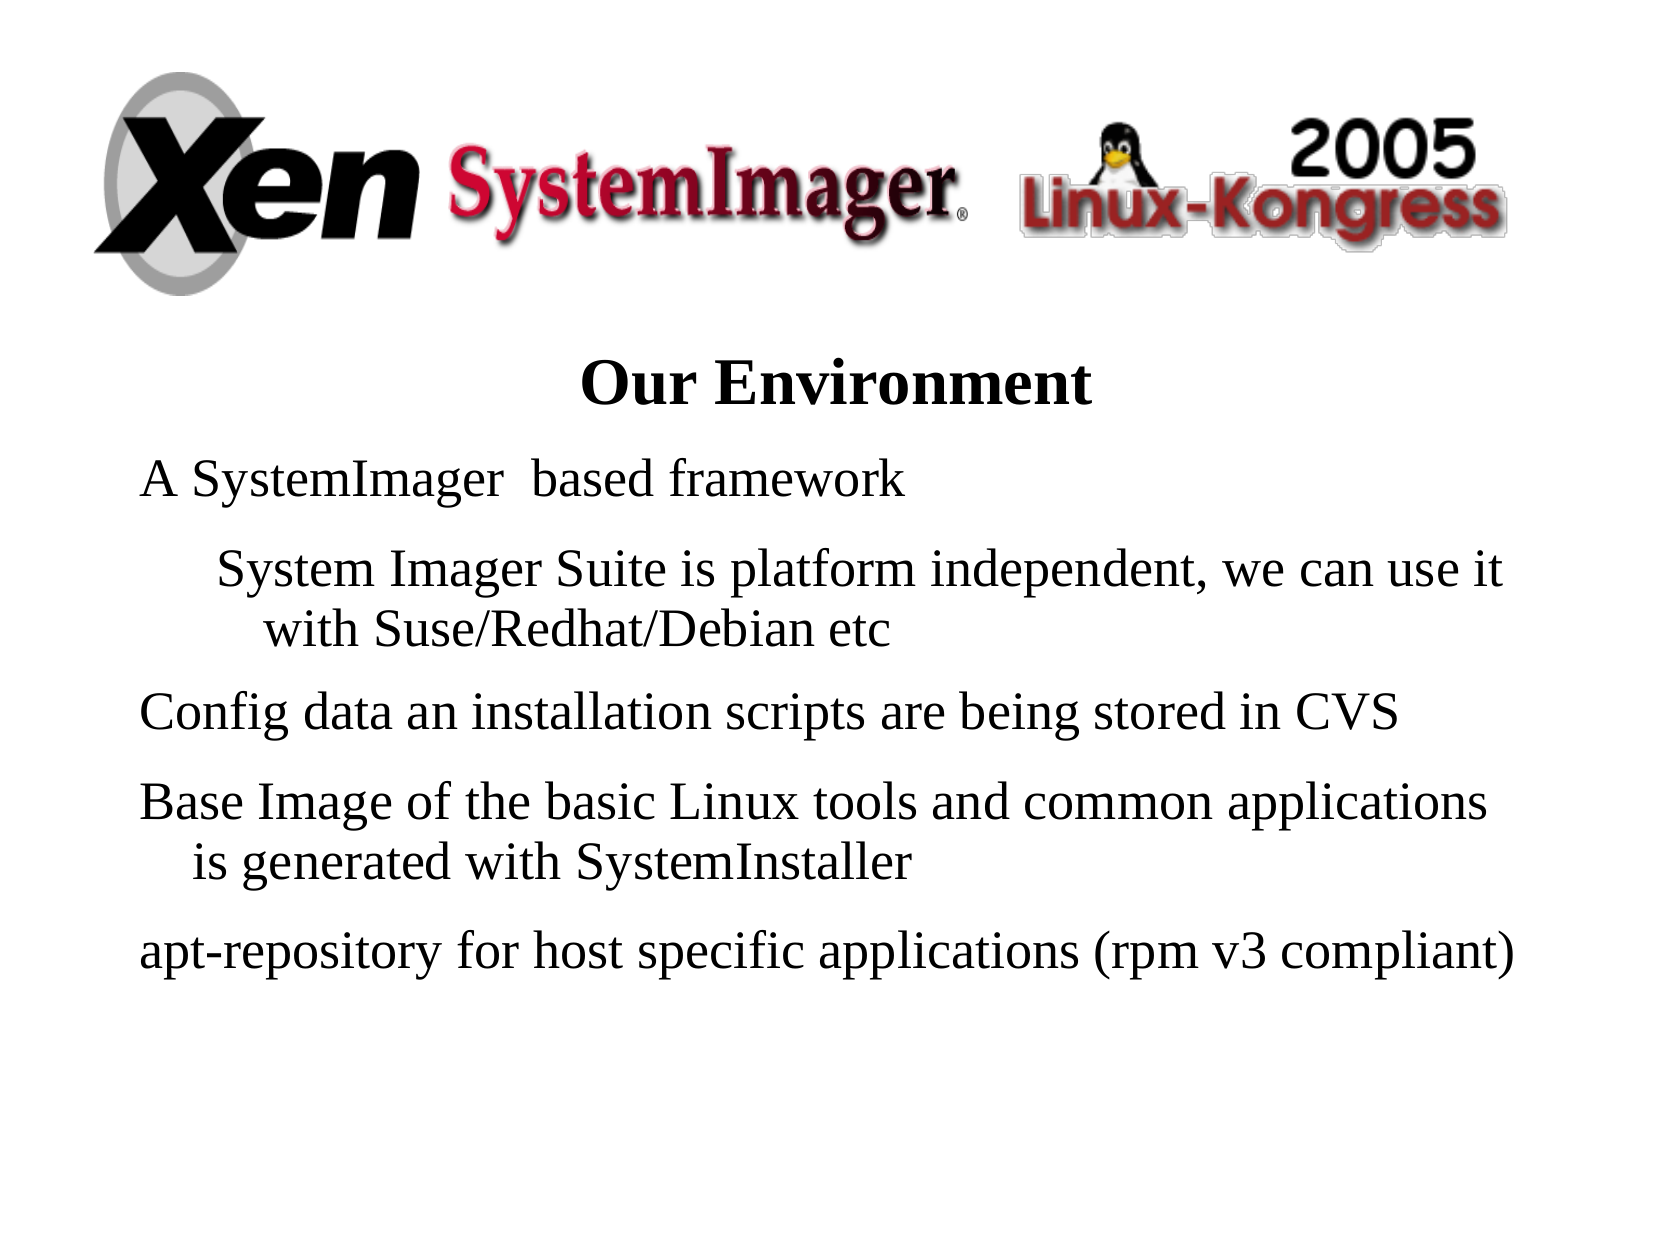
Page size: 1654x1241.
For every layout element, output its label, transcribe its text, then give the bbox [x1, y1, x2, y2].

picture [445, 132, 971, 254]
list Our Environment A SystemImager based framework System Imager Suite is platform independent, we can use it with Suse/Redhat/Debian etc Config data an installation scripts are being stored in CVS Base Image of the basic Linux tools and common applications is generated with SystemInstaller apt-repository for host specific applications (rpm v3 compliant) [121, 344, 1534, 1188]
picture [93, 72, 420, 296]
picture [1006, 106, 1524, 265]
